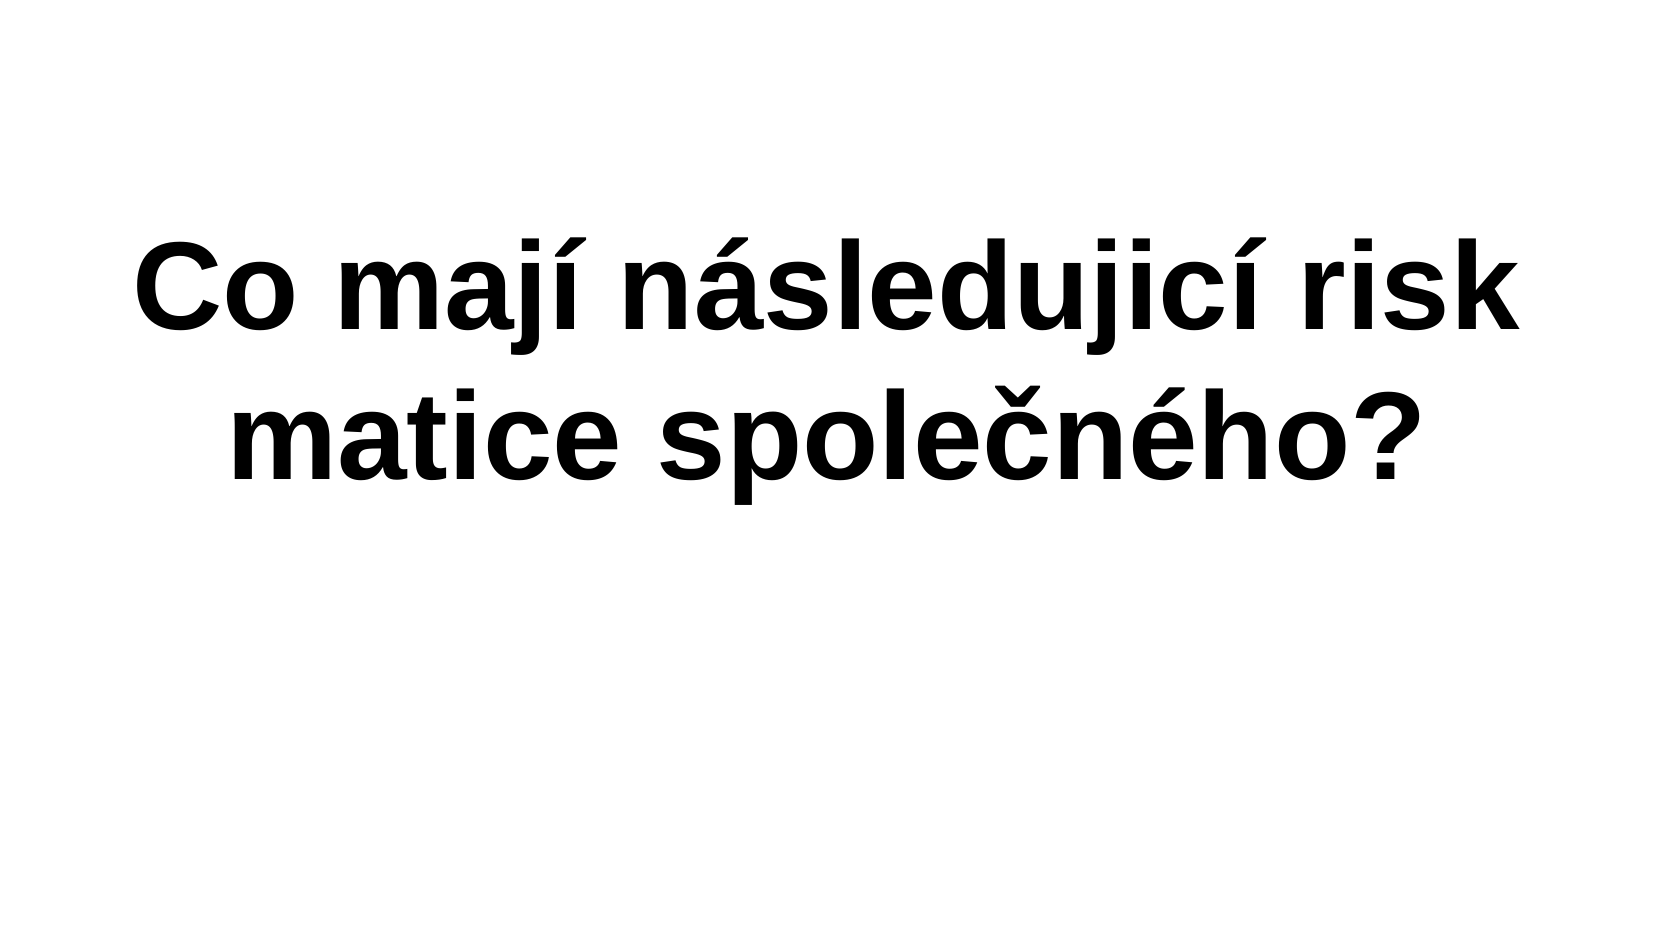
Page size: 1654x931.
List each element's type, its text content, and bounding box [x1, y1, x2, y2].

text_box Co mají následujicí risk matice společného? [29, 118, 1624, 591]
